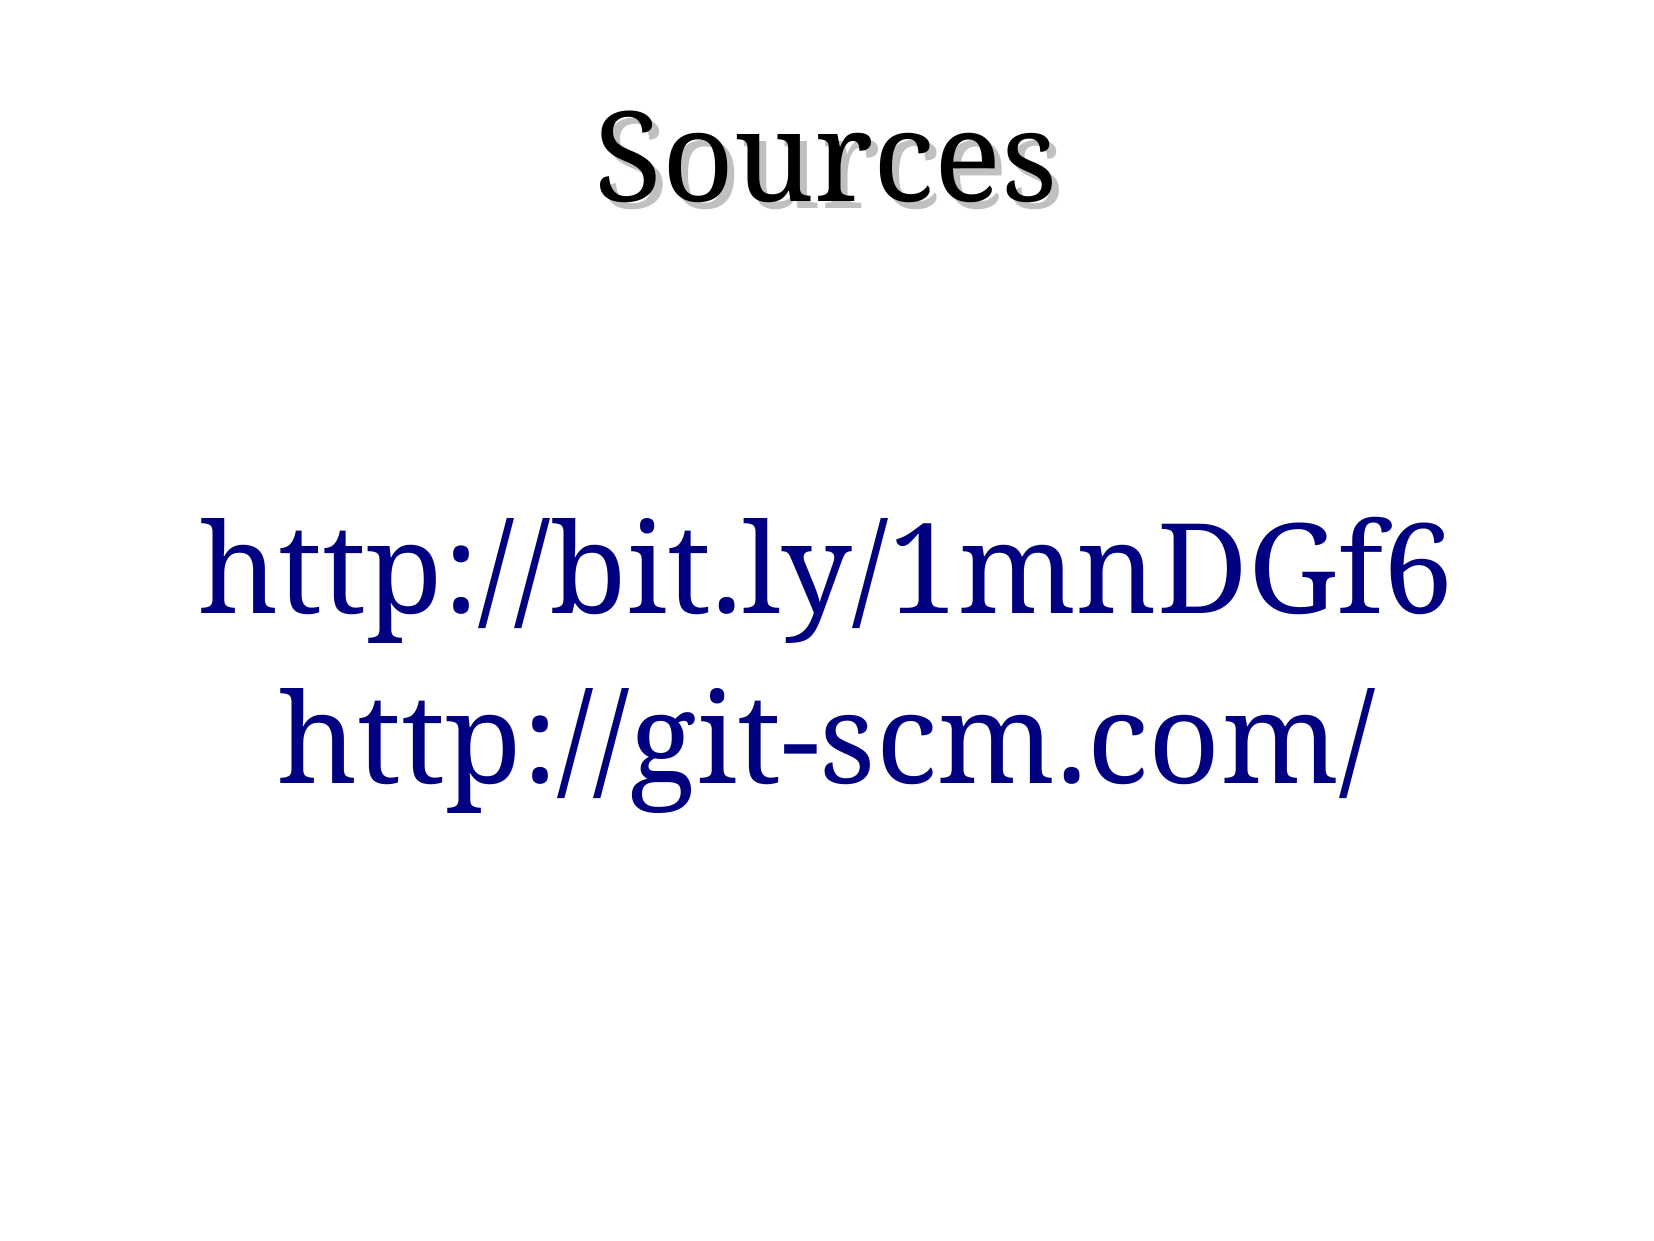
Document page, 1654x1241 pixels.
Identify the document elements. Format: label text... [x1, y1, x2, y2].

subtitle http://bit.ly/1mnDGf6 http://git-scm.com/ [82, 290, 1571, 1010]
title Sources [82, 49, 1571, 257]
